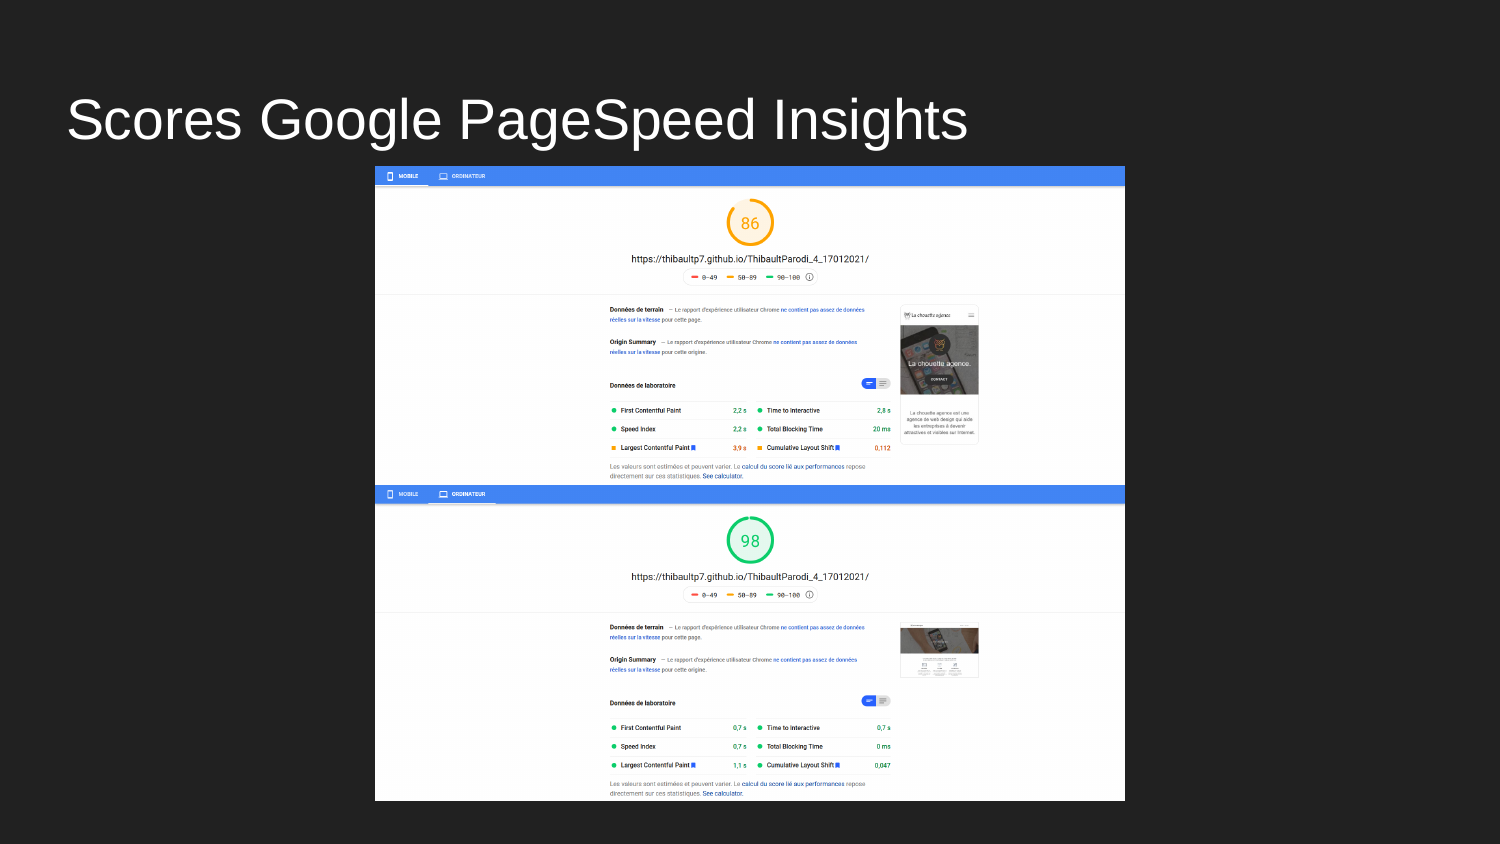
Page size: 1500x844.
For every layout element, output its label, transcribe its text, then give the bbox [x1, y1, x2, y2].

title Scores Google PageSpeed Insights [51, 72, 1449, 167]
picture [375, 166, 1125, 802]
